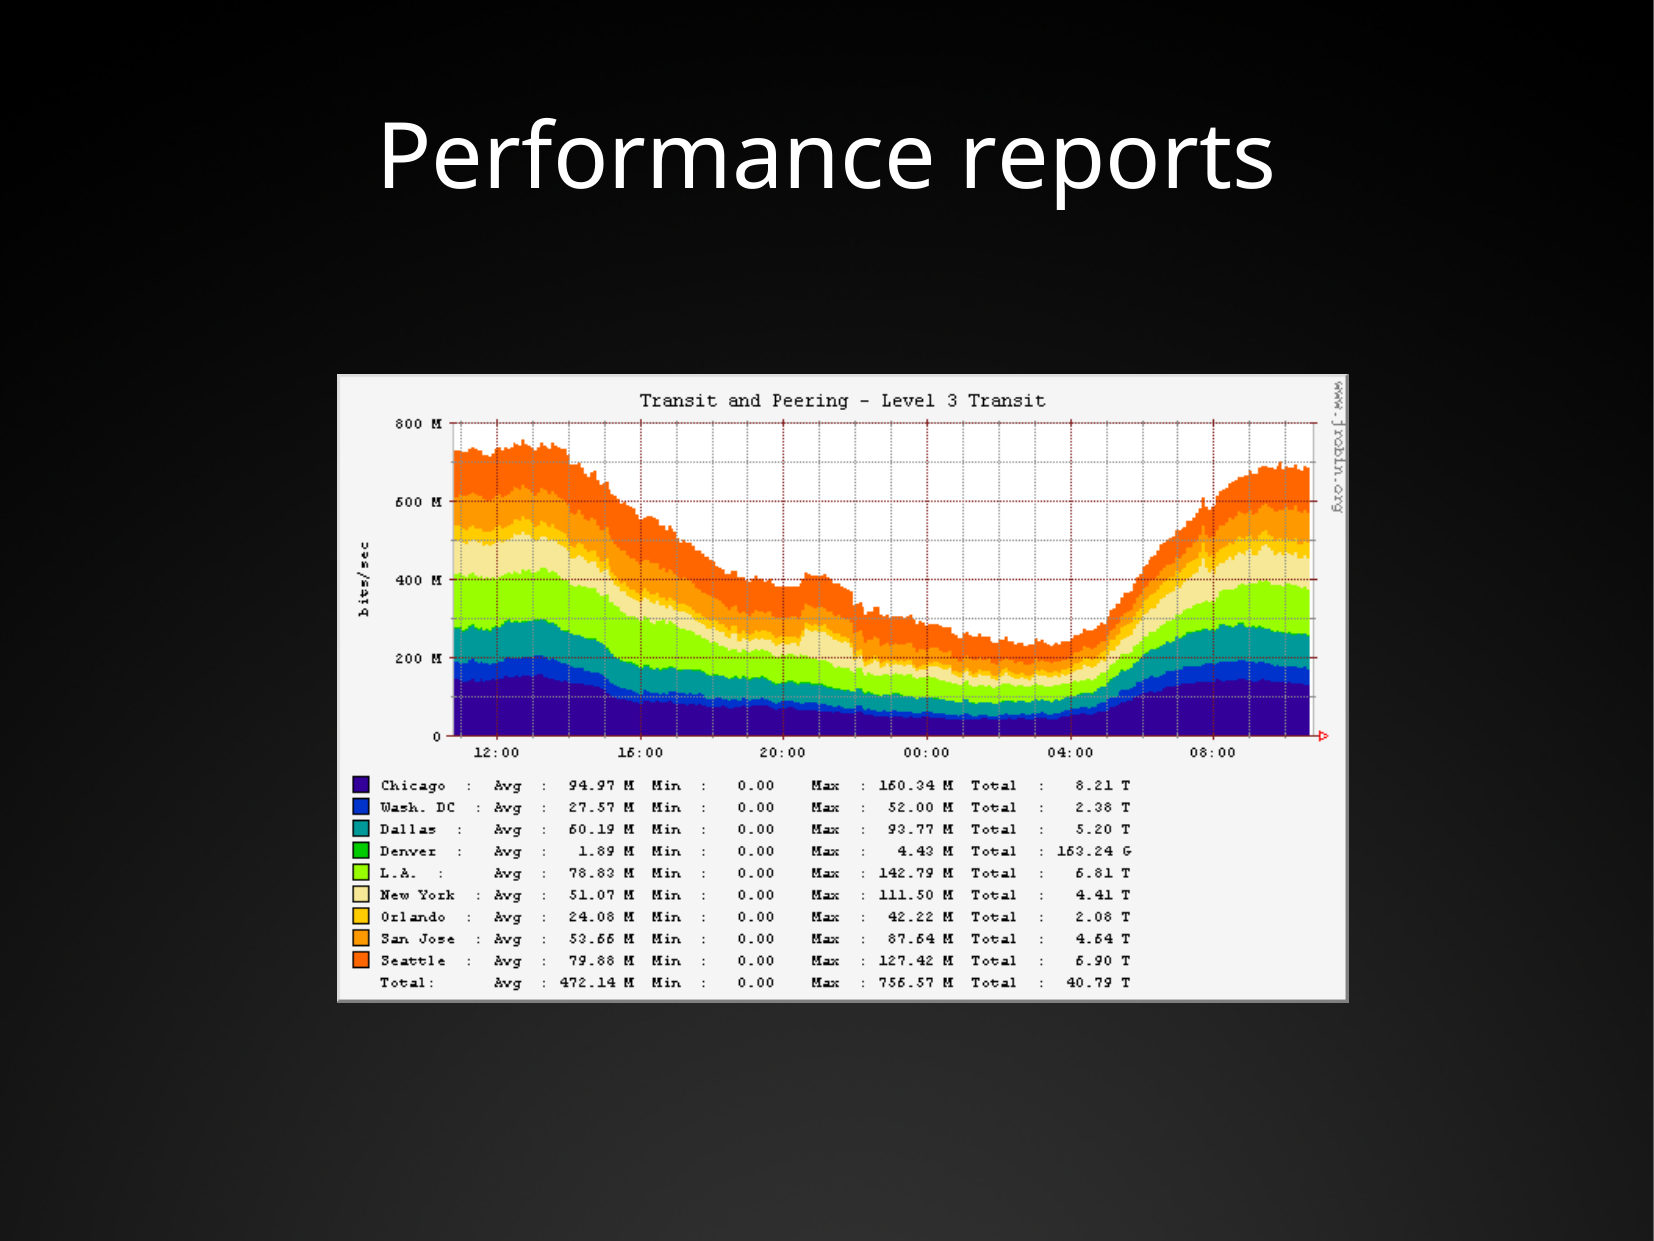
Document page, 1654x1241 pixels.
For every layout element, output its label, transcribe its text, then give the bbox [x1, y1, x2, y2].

picture [0, 0, 1654, 1241]
title Performance reports [82, 49, 1571, 257]
